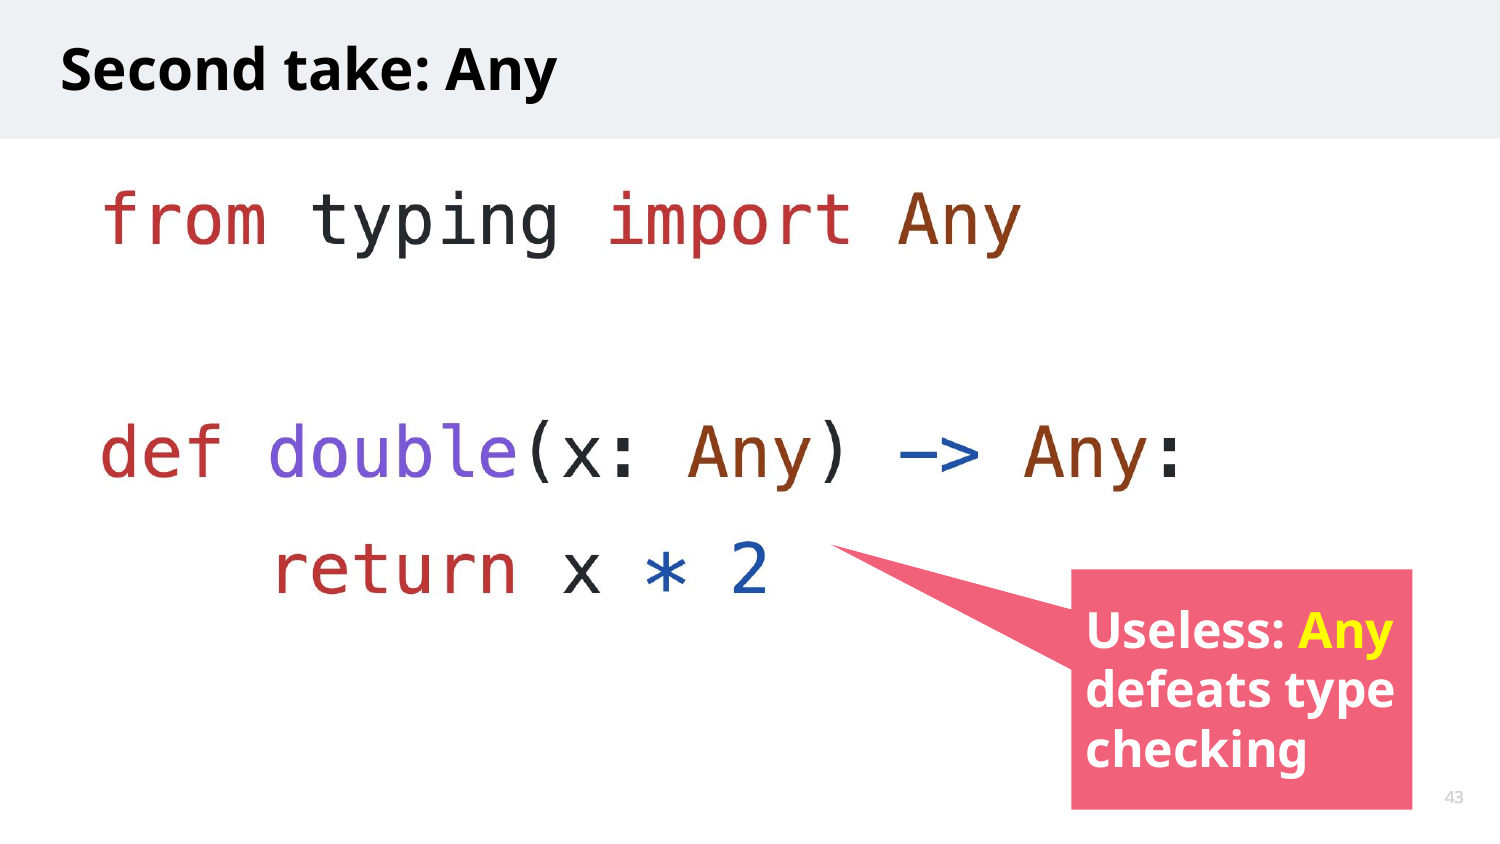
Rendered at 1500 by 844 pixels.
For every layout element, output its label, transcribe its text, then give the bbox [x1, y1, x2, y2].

text_box Useless: Any [1085, 595, 1408, 654]
text_box Second take: Any [60, 28, 558, 108]
text_box checking [1085, 713, 1310, 783]
text_box defeats type [1085, 654, 1410, 723]
text_box [1, 1, 1499, 138]
text_box [0, 139, 1500, 844]
picture [78, 170, 1199, 617]
text_box 43 [1444, 785, 1465, 809]
